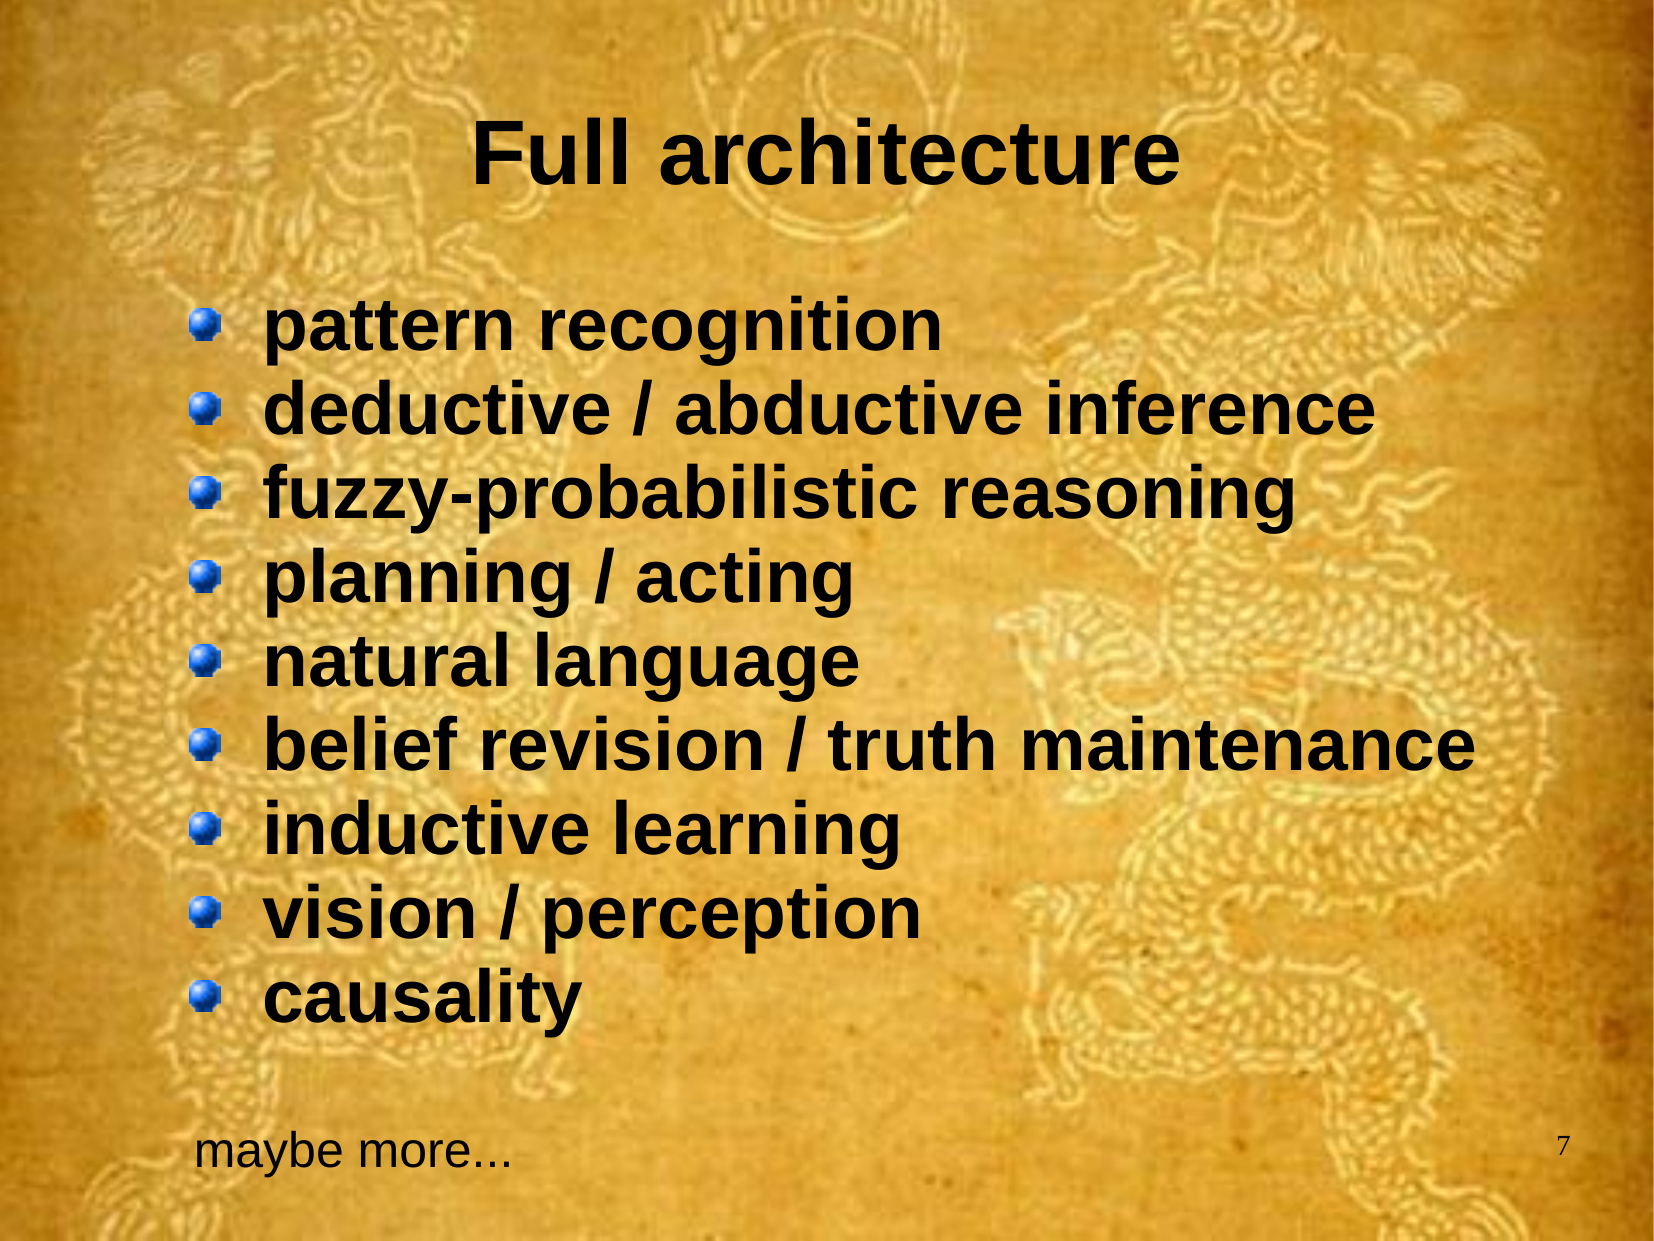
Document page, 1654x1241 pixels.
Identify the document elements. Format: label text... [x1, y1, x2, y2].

title Full architecture [82, 49, 1571, 257]
subtitle pattern recognition deductive / abductive inference fuzzy-probabilistic reasoning planning / acting natural language belief revision / truth maintenance inductive learning vision / perception causality maybe more... [176, 282, 1535, 1178]
picture [0, 0, 1654, 1241]
